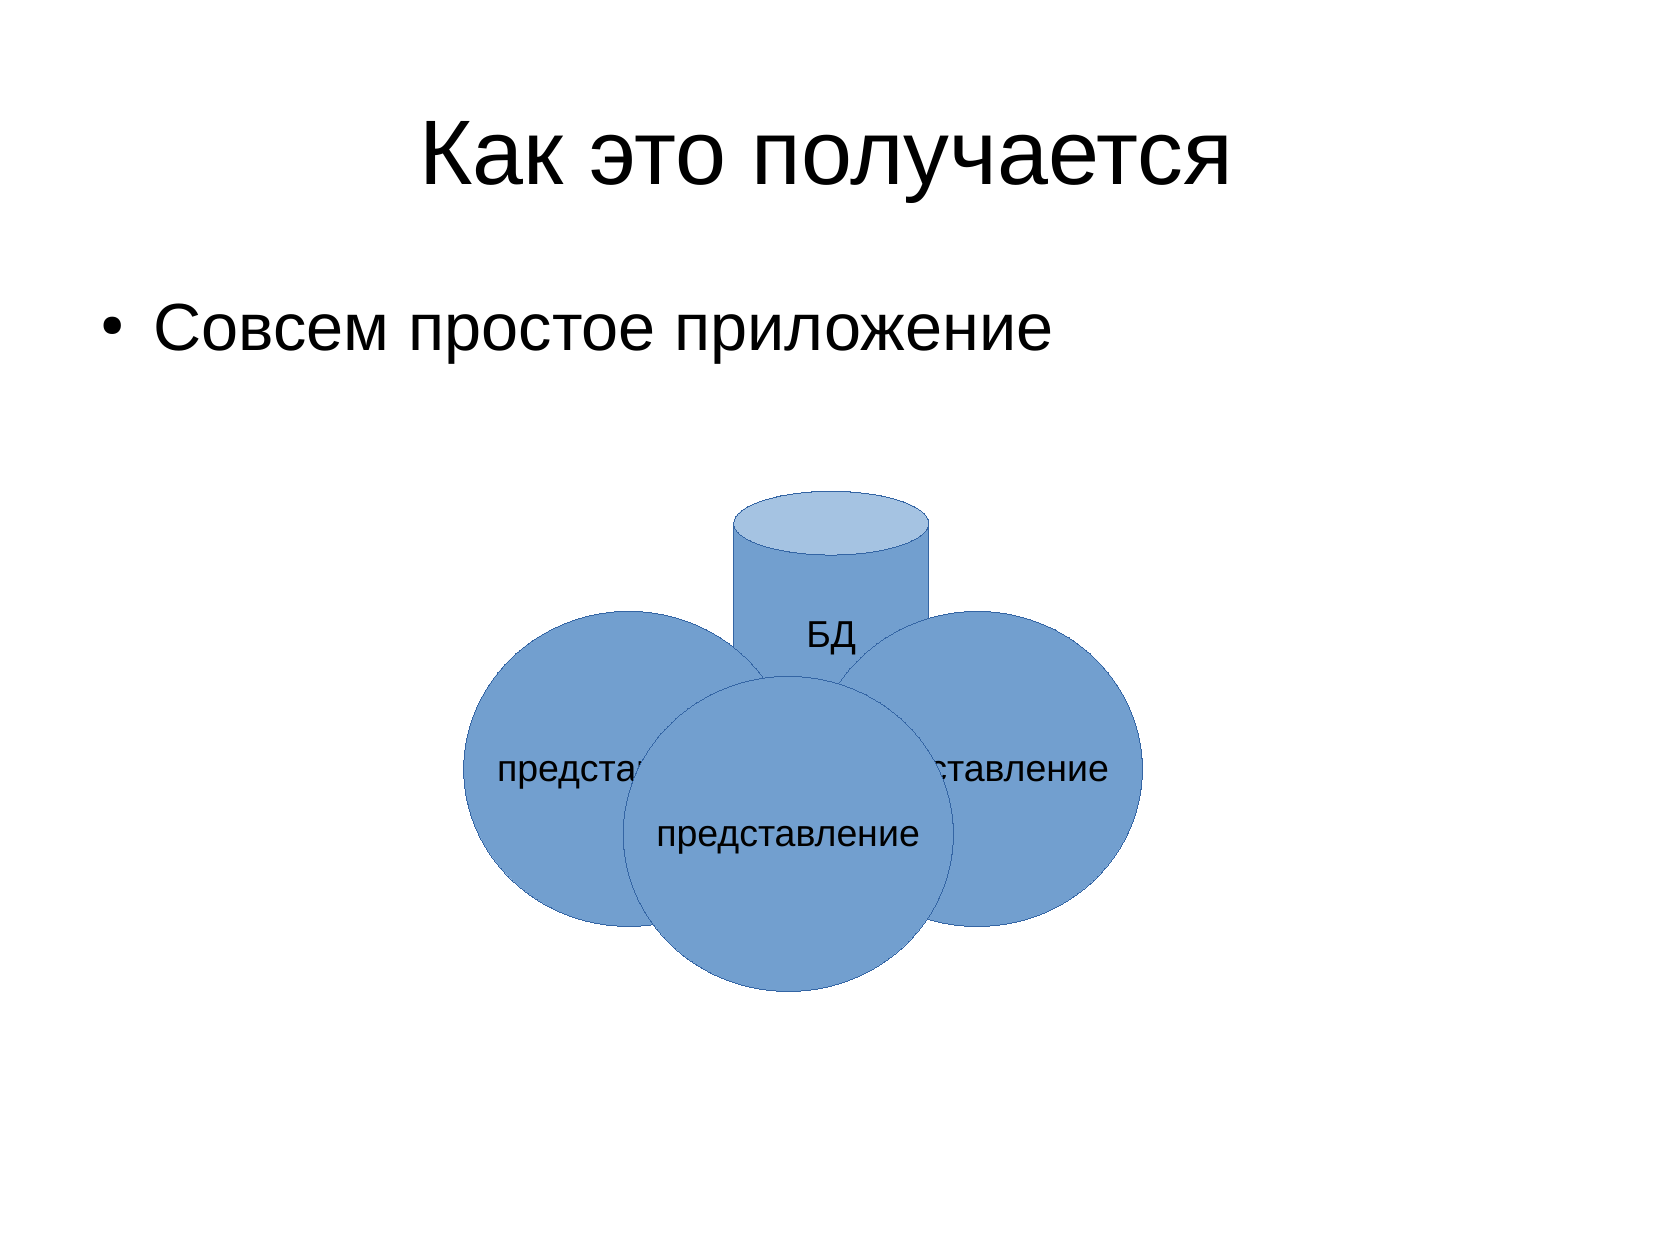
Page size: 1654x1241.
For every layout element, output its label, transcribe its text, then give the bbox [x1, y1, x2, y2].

title Как это получается [82, 49, 1571, 257]
text_box представление [463, 611, 764, 927]
text_box БД [733, 526, 929, 683]
text_box представление [623, 676, 954, 992]
text_box представление [838, 611, 1143, 927]
list Совсем простое приложение [82, 290, 1571, 1010]
